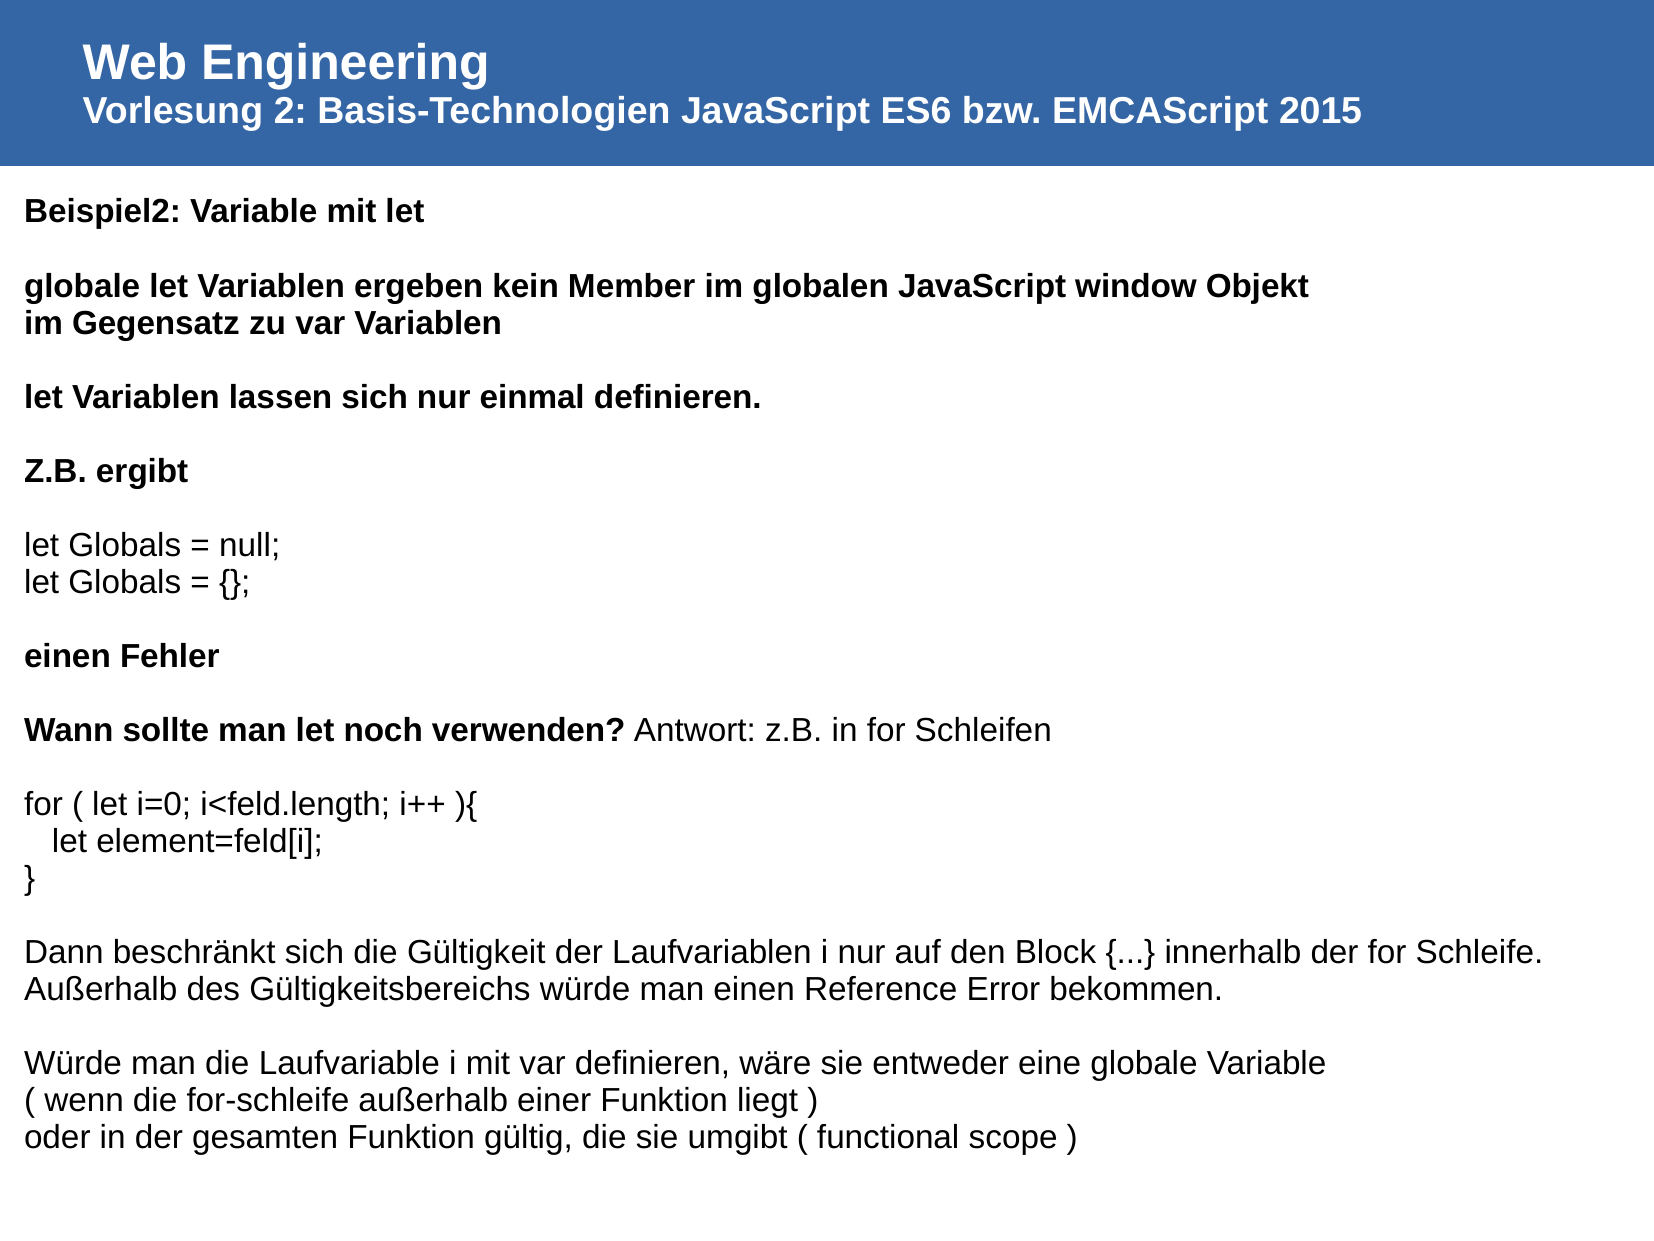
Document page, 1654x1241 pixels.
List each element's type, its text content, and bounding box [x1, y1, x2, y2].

text_box Beispiel2: Variable mit let globale let Variablen ergeben kein Member im globalen JavaScript window Objekt im Gegensatz zu var Variablen let Variablen lassen sich nur einmal definieren. Z.B. ergibt let Globals = null; let Globals = {}; einen Fehler Wann sollte man let noch verwenden? Antwort: z.B. in for Schleifen for ( let i=0; i<feld.length; i++ ){ let element=feld[i]; } Dann beschränkt sich die Gültigkeit der Laufvariablen i nur auf den Block {...} innerhalb der for Schleife. Außerhalb des Gültigkeitsbereichs würde man einen Reference Error bekommen. Würde man die Laufvariable i mit var definieren, wäre sie entweder eine globale Variable ( wenn die for-schleife außerhalb einer Funktion liegt ) oder in der gesamten Funktion gültig, die sie umgibt ( functional scope ) [9, 185, 1561, 1170]
title Web Engineering Vorlesung 2: Basis-Technologien JavaScript ES6 bzw. EMCAScript 2015 [82, 0, 1571, 166]
